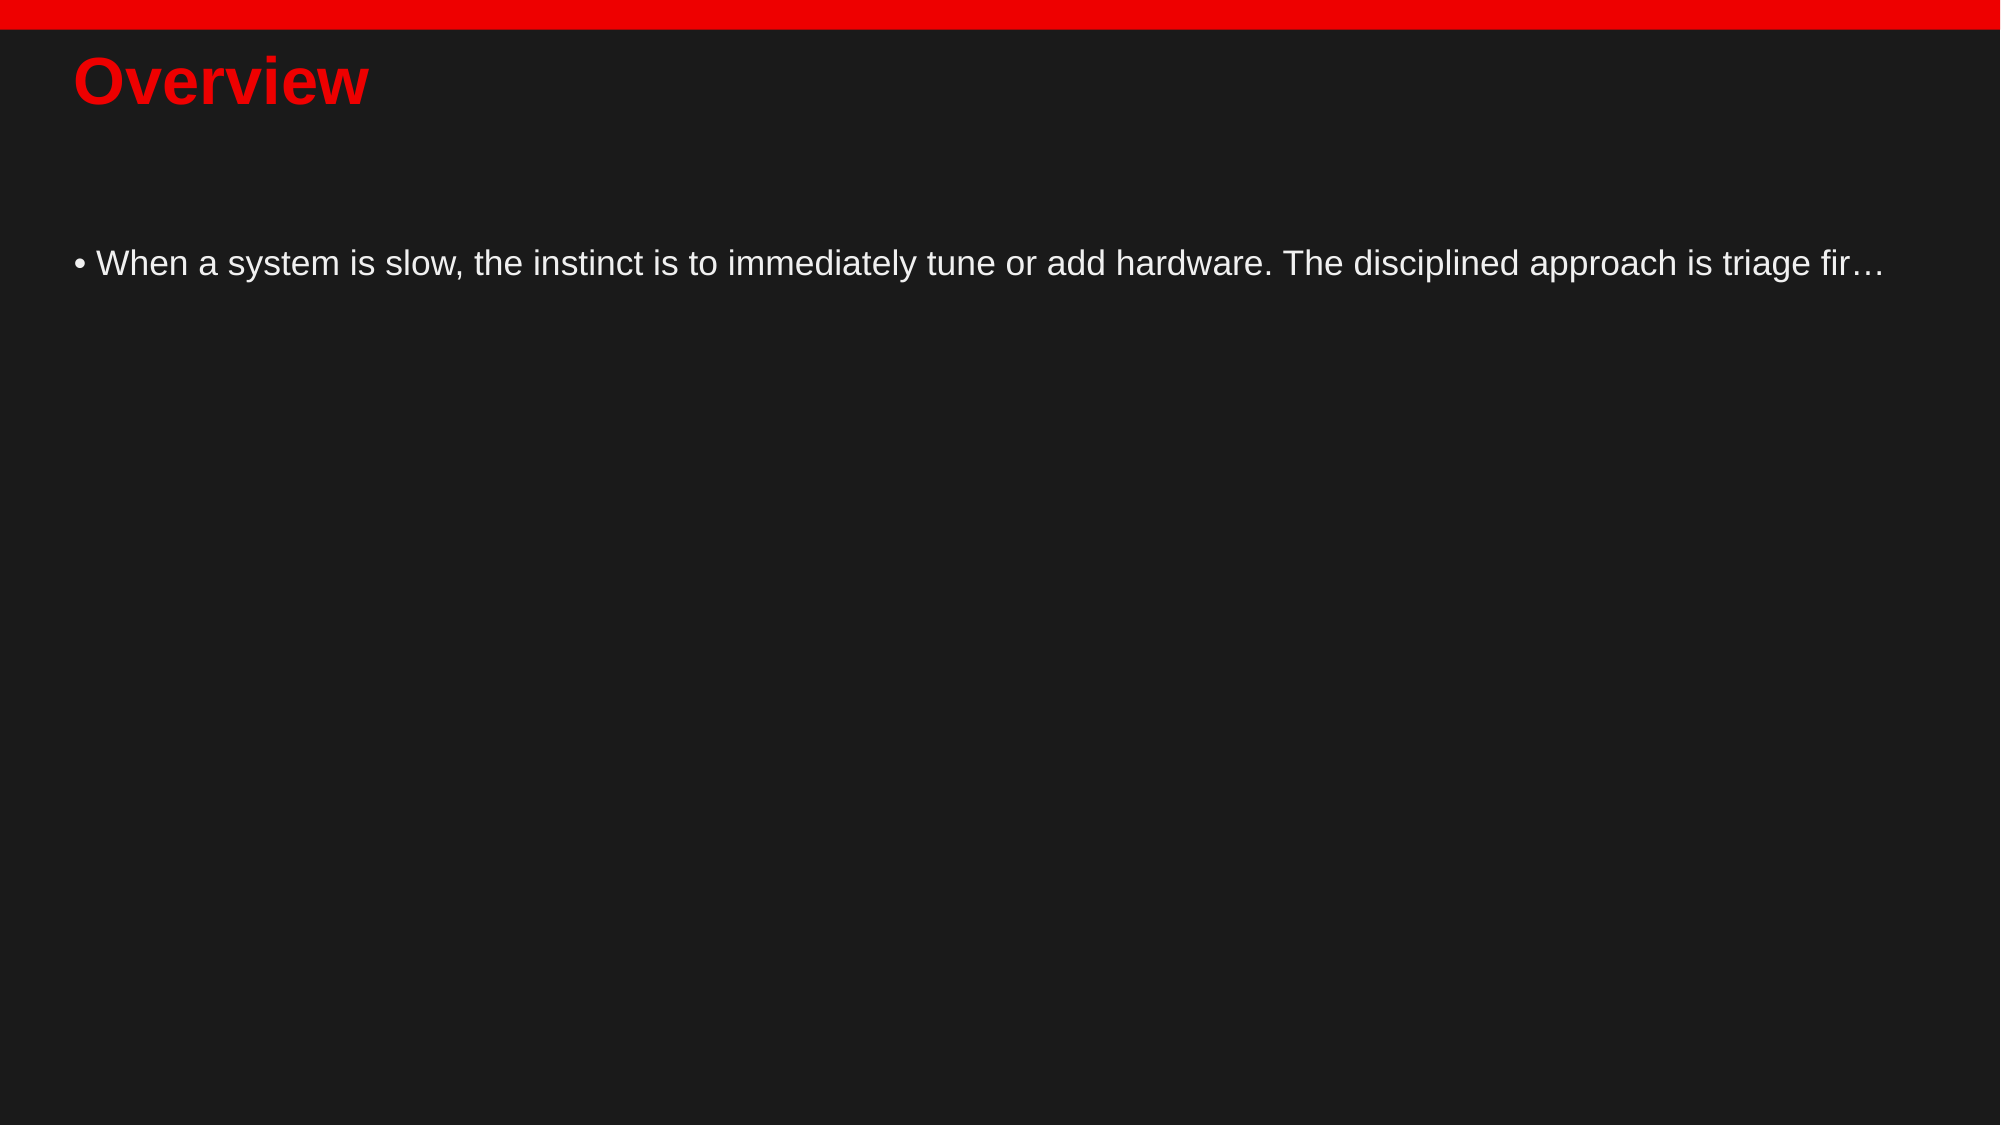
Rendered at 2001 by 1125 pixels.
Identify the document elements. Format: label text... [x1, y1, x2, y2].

text_box • When a system is slow, the instinct is to immediately tune or add hardware. The disciplined approach is triage fir… [59, 236, 1942, 1037]
text_box Overview [59, 36, 1942, 208]
text_box [0, 0, 2001, 30]
